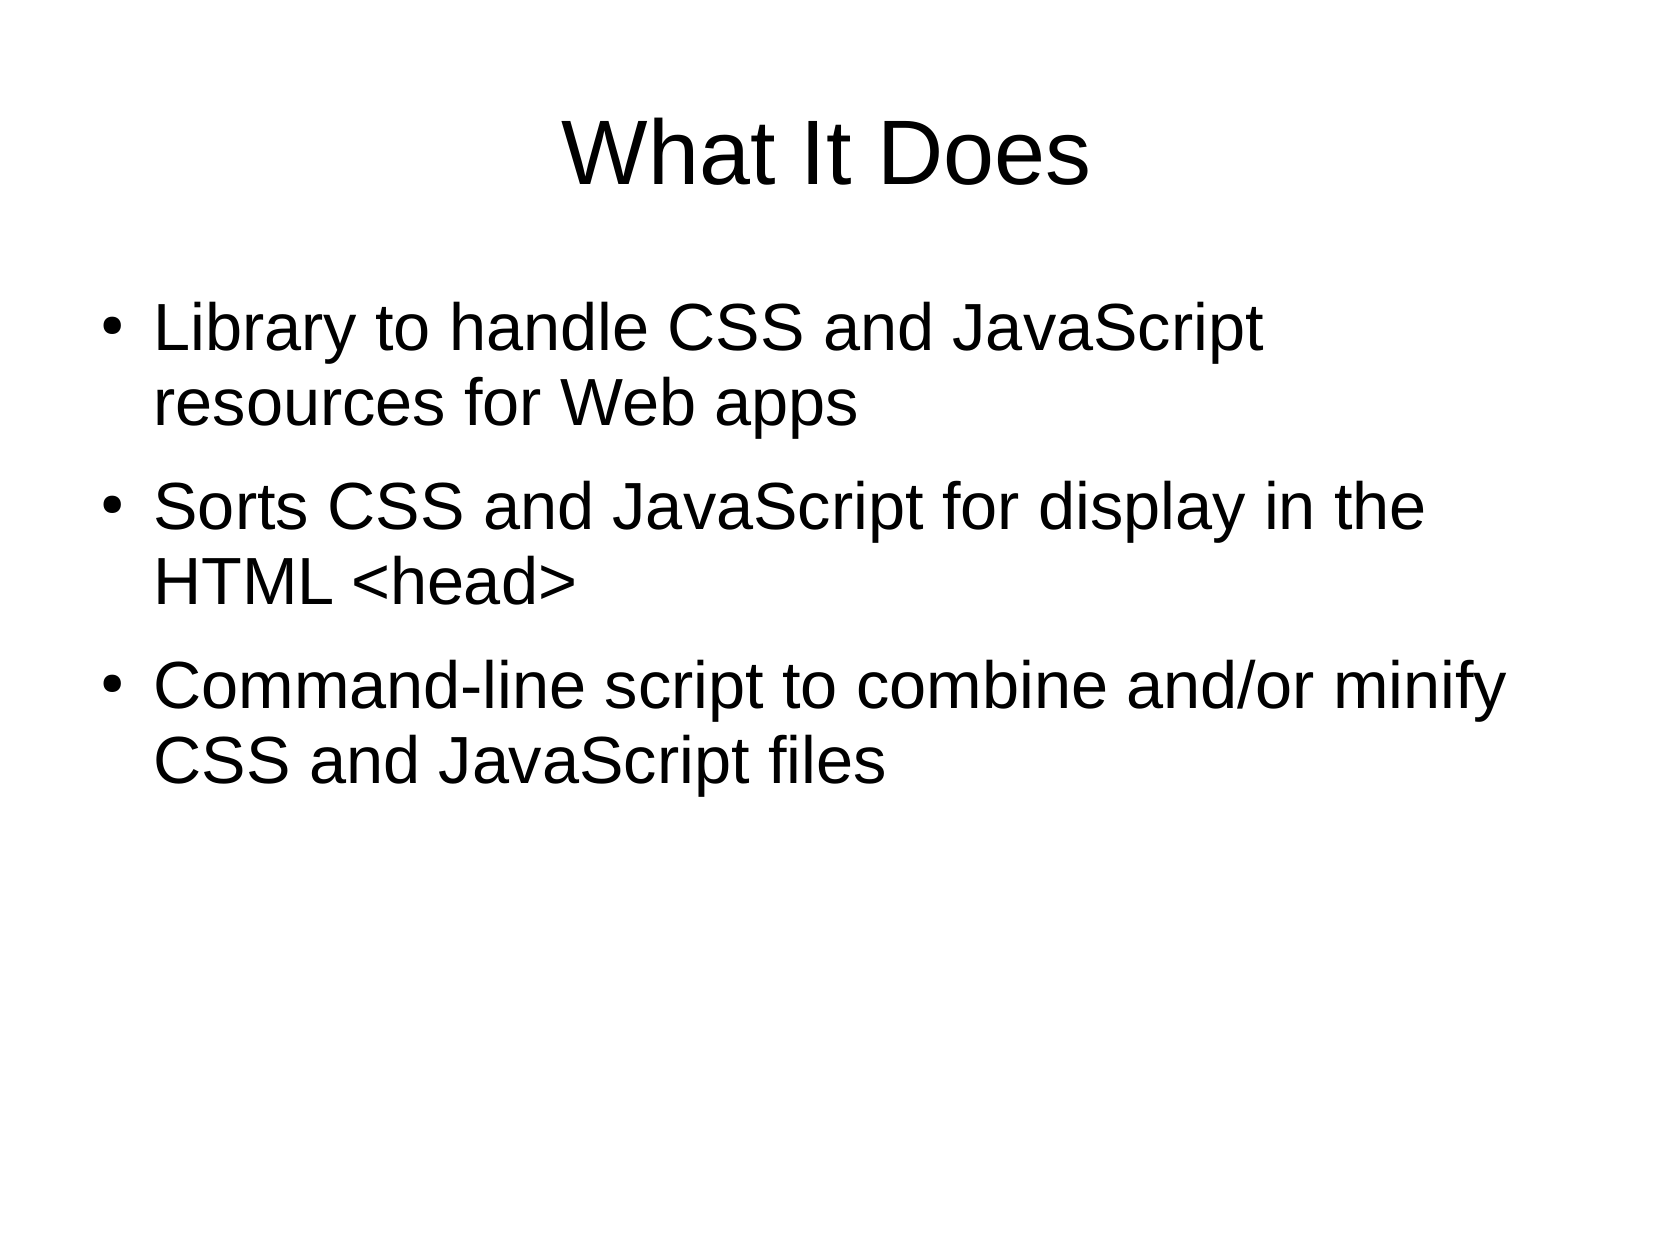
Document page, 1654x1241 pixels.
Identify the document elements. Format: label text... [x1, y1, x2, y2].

title What It Does [82, 49, 1571, 257]
list Library to handle CSS and JavaScript resources for Web apps Sorts CSS and JavaScript for display in the HTML <head> Command-line script to combine and/or minify CSS and JavaScript files [82, 290, 1571, 1109]
